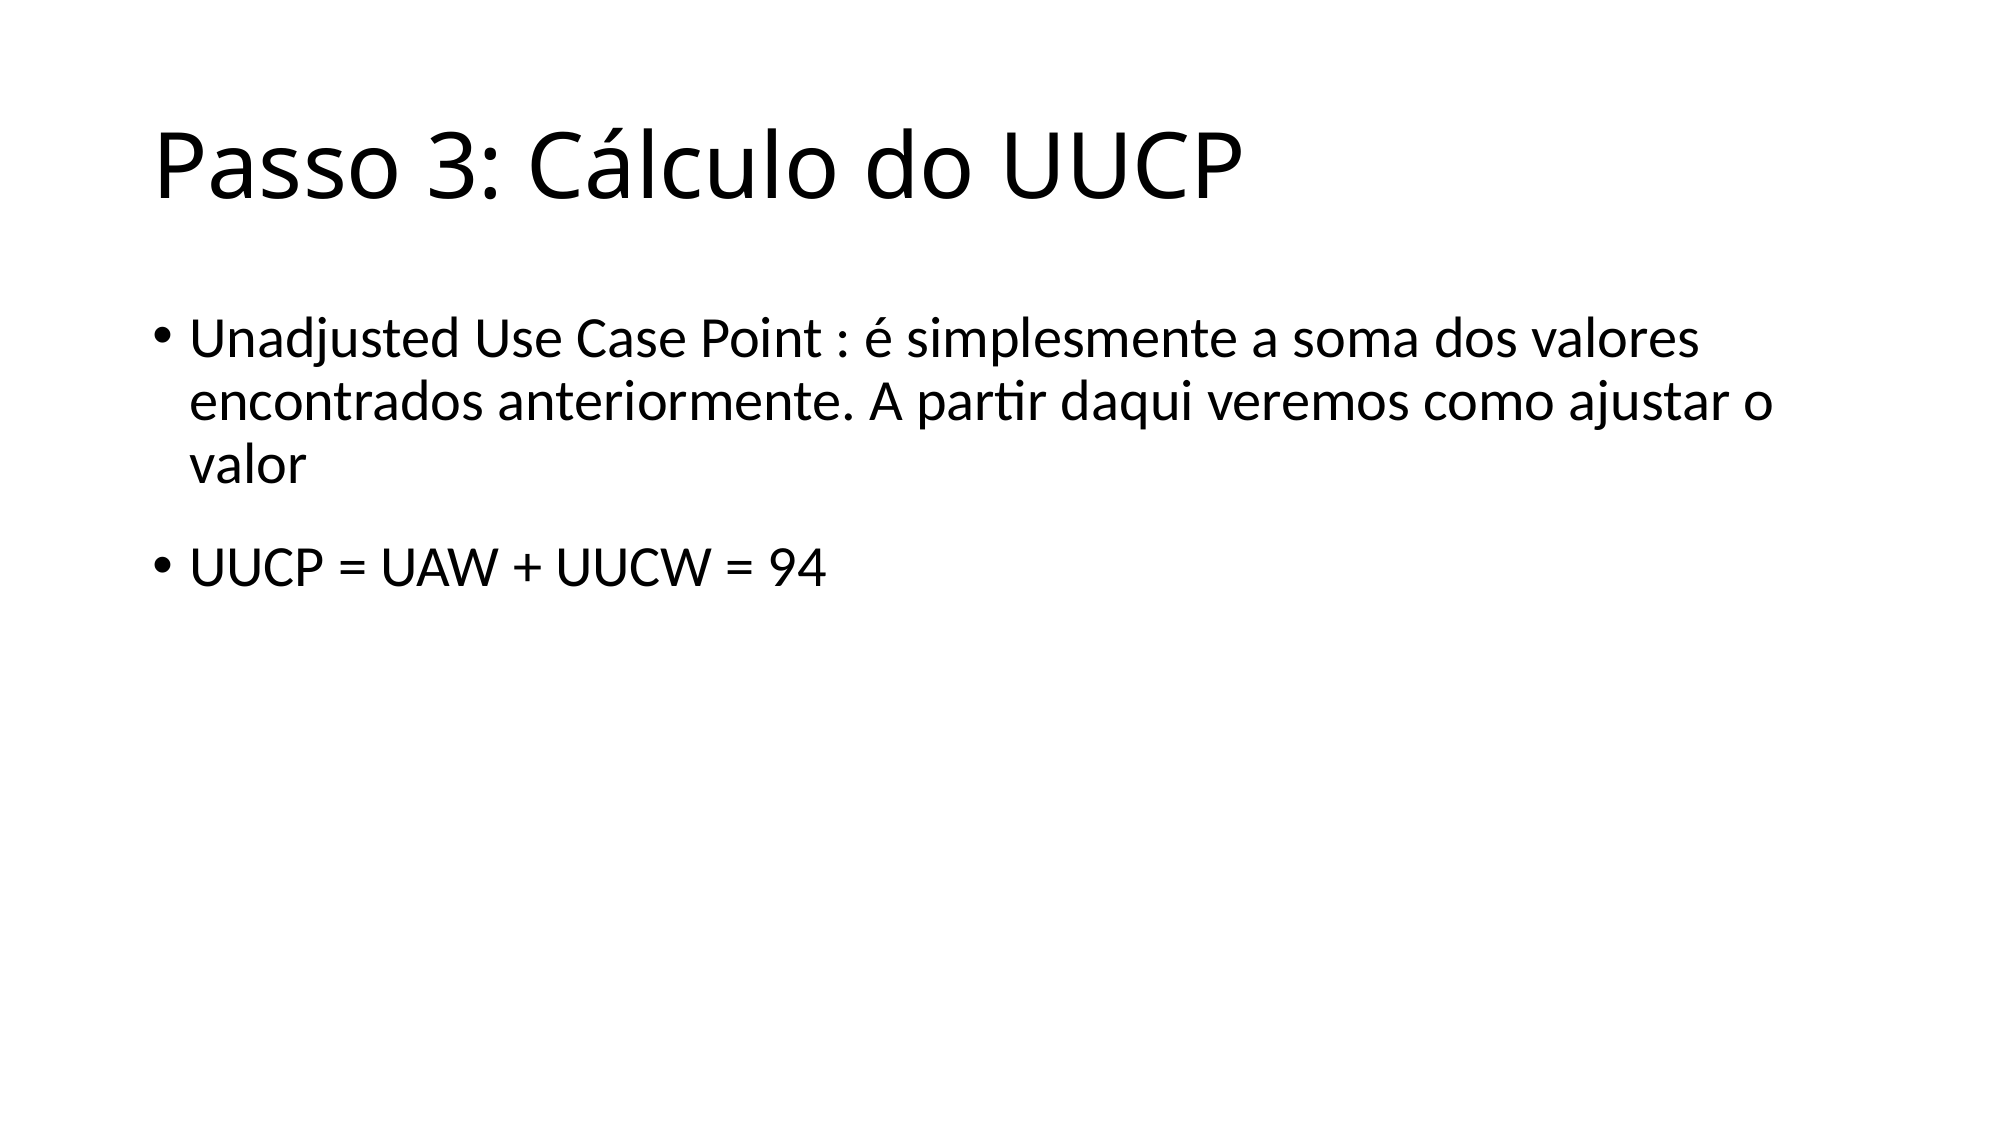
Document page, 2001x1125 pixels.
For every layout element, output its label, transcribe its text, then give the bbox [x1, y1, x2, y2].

text_box Passo 3: Cálculo do UUCP [137, 59, 1863, 278]
text_box Unadjusted Use Case Point : é simplesmente a soma dos valores encontrados anteriormente. A partir daqui veremos como ajustar o valor UUCP = UAW + UUCW = 94 [137, 299, 1863, 1014]
